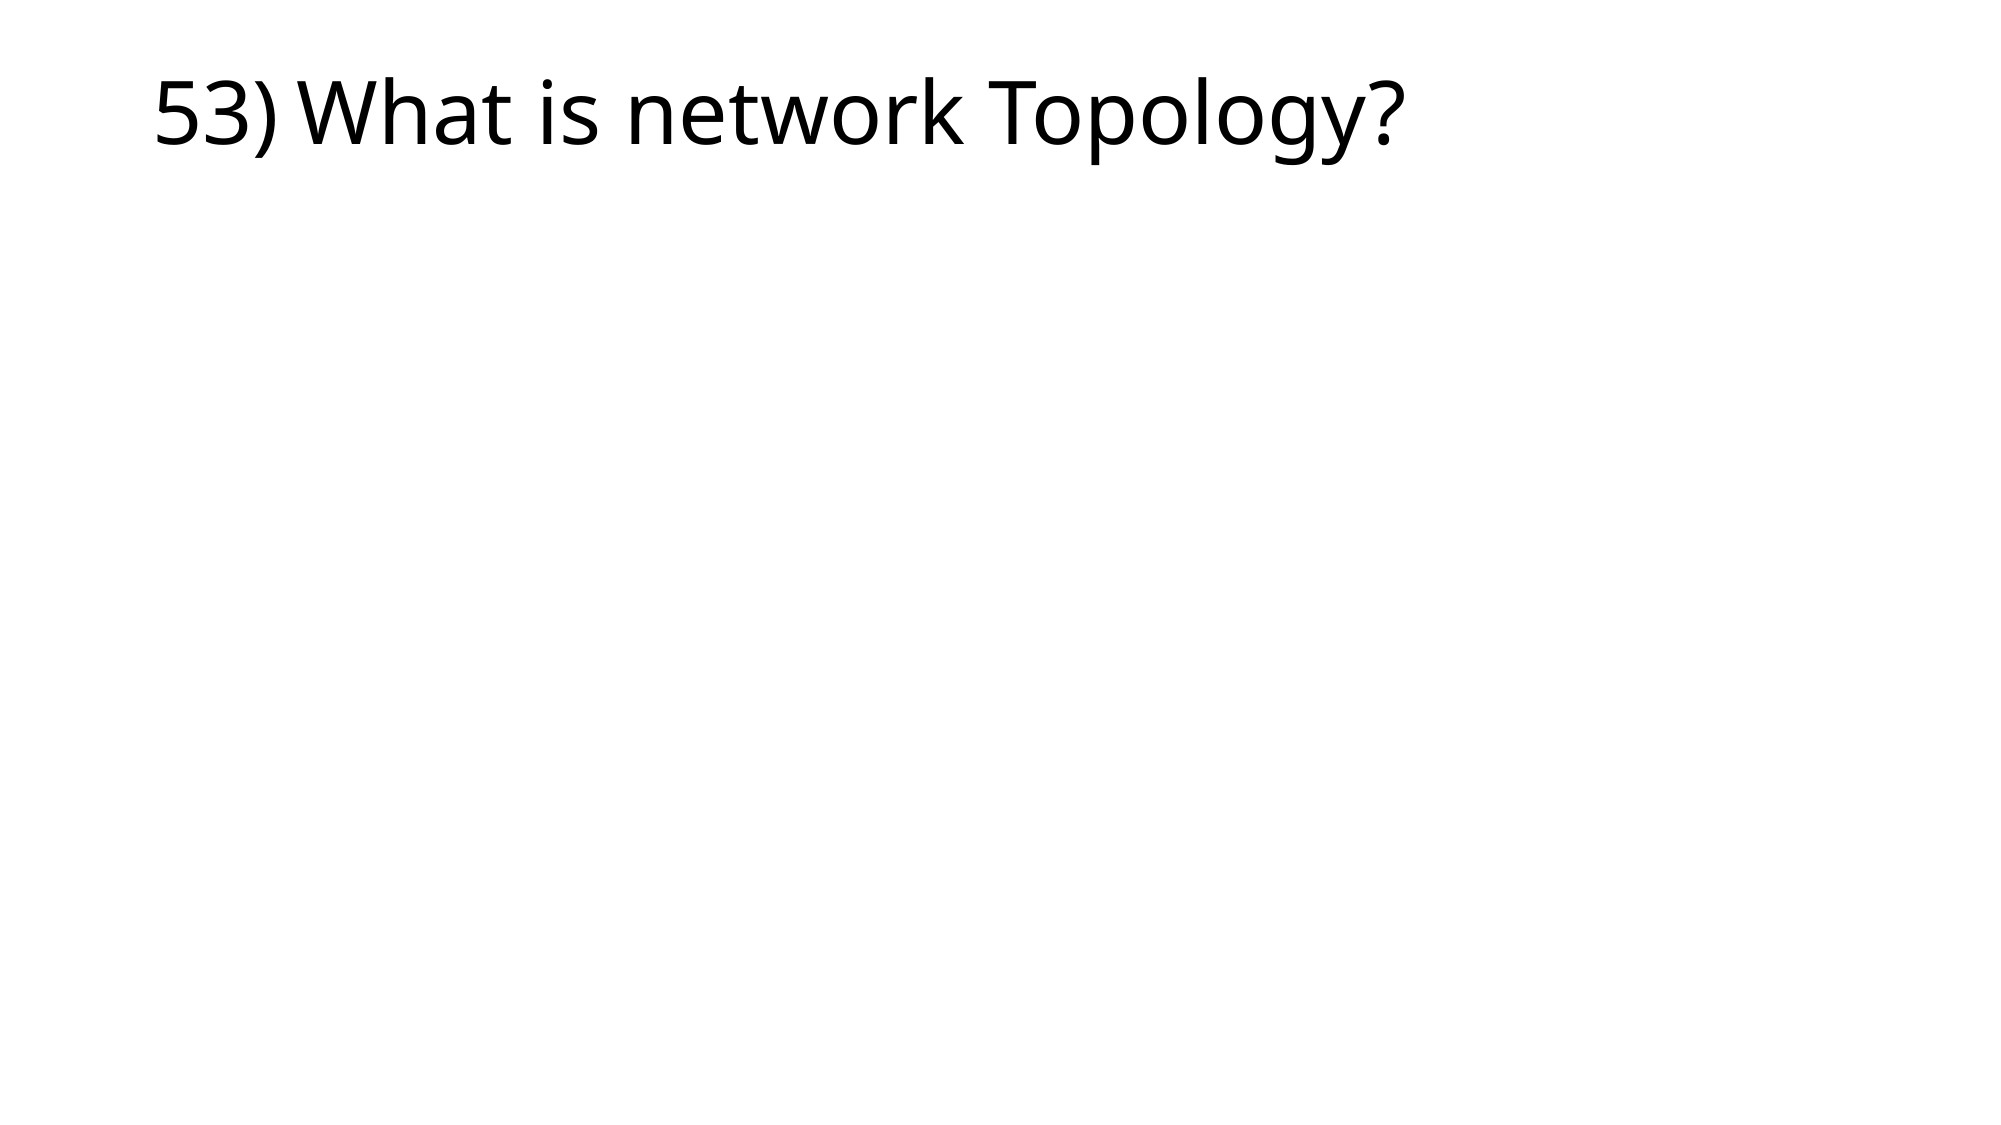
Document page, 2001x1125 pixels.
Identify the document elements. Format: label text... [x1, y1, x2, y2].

title 53) What is network Topology? [137, 59, 1863, 278]
